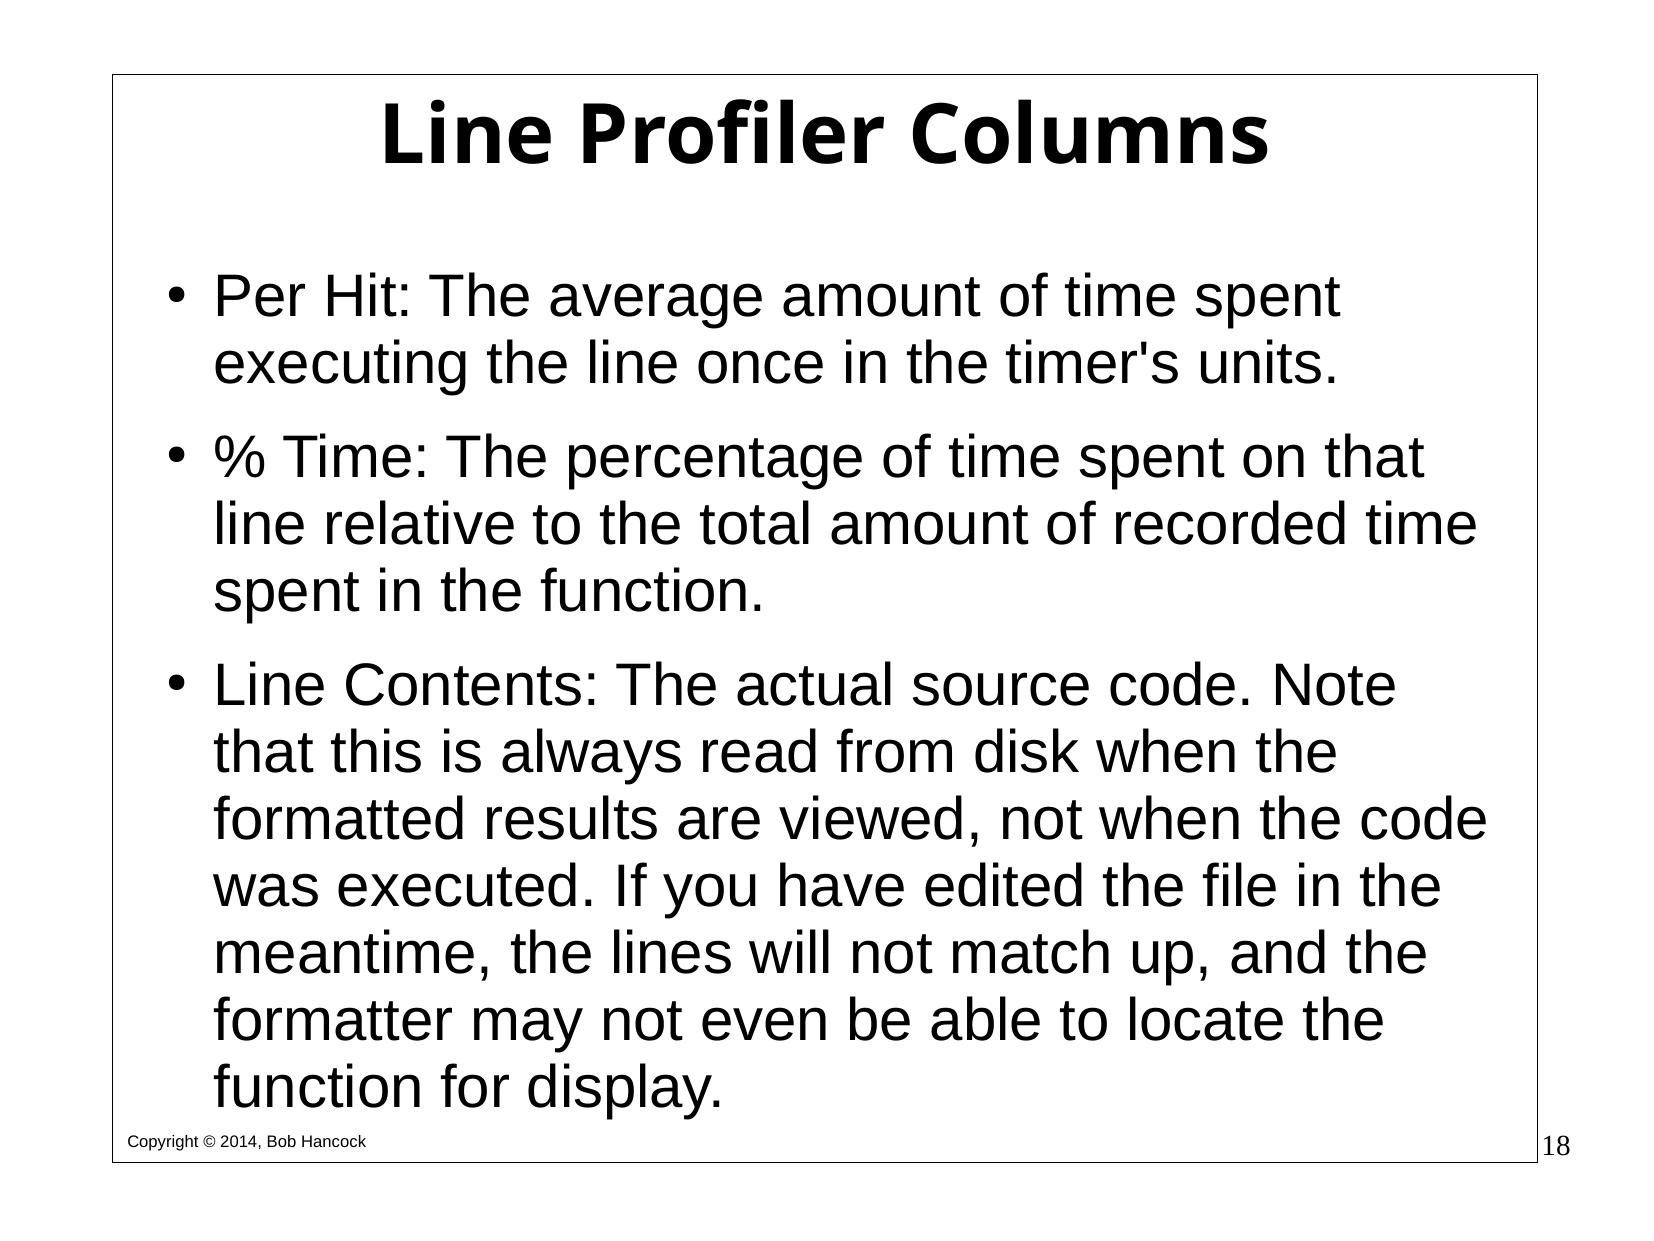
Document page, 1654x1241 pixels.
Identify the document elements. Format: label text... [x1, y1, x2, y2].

list Per Hit: The average amount of time spent executing the line once in the timer's units. % Time: The percentage of time spent on that line relative to the total amount of recorded time spent in the function. Line Contents: The actual source code. Note that this is always read from disk when the formatted results are viewed, not when the code was executed. If you have edited the file in the meantime, the lines will not match up, and the formatter may not even be able to locate the function for display. [150, 262, 1501, 1126]
title Line Profiler Columns [112, 75, 1538, 188]
text_box Copyright © 2014, Bob Hancock [112, 1125, 382, 1159]
